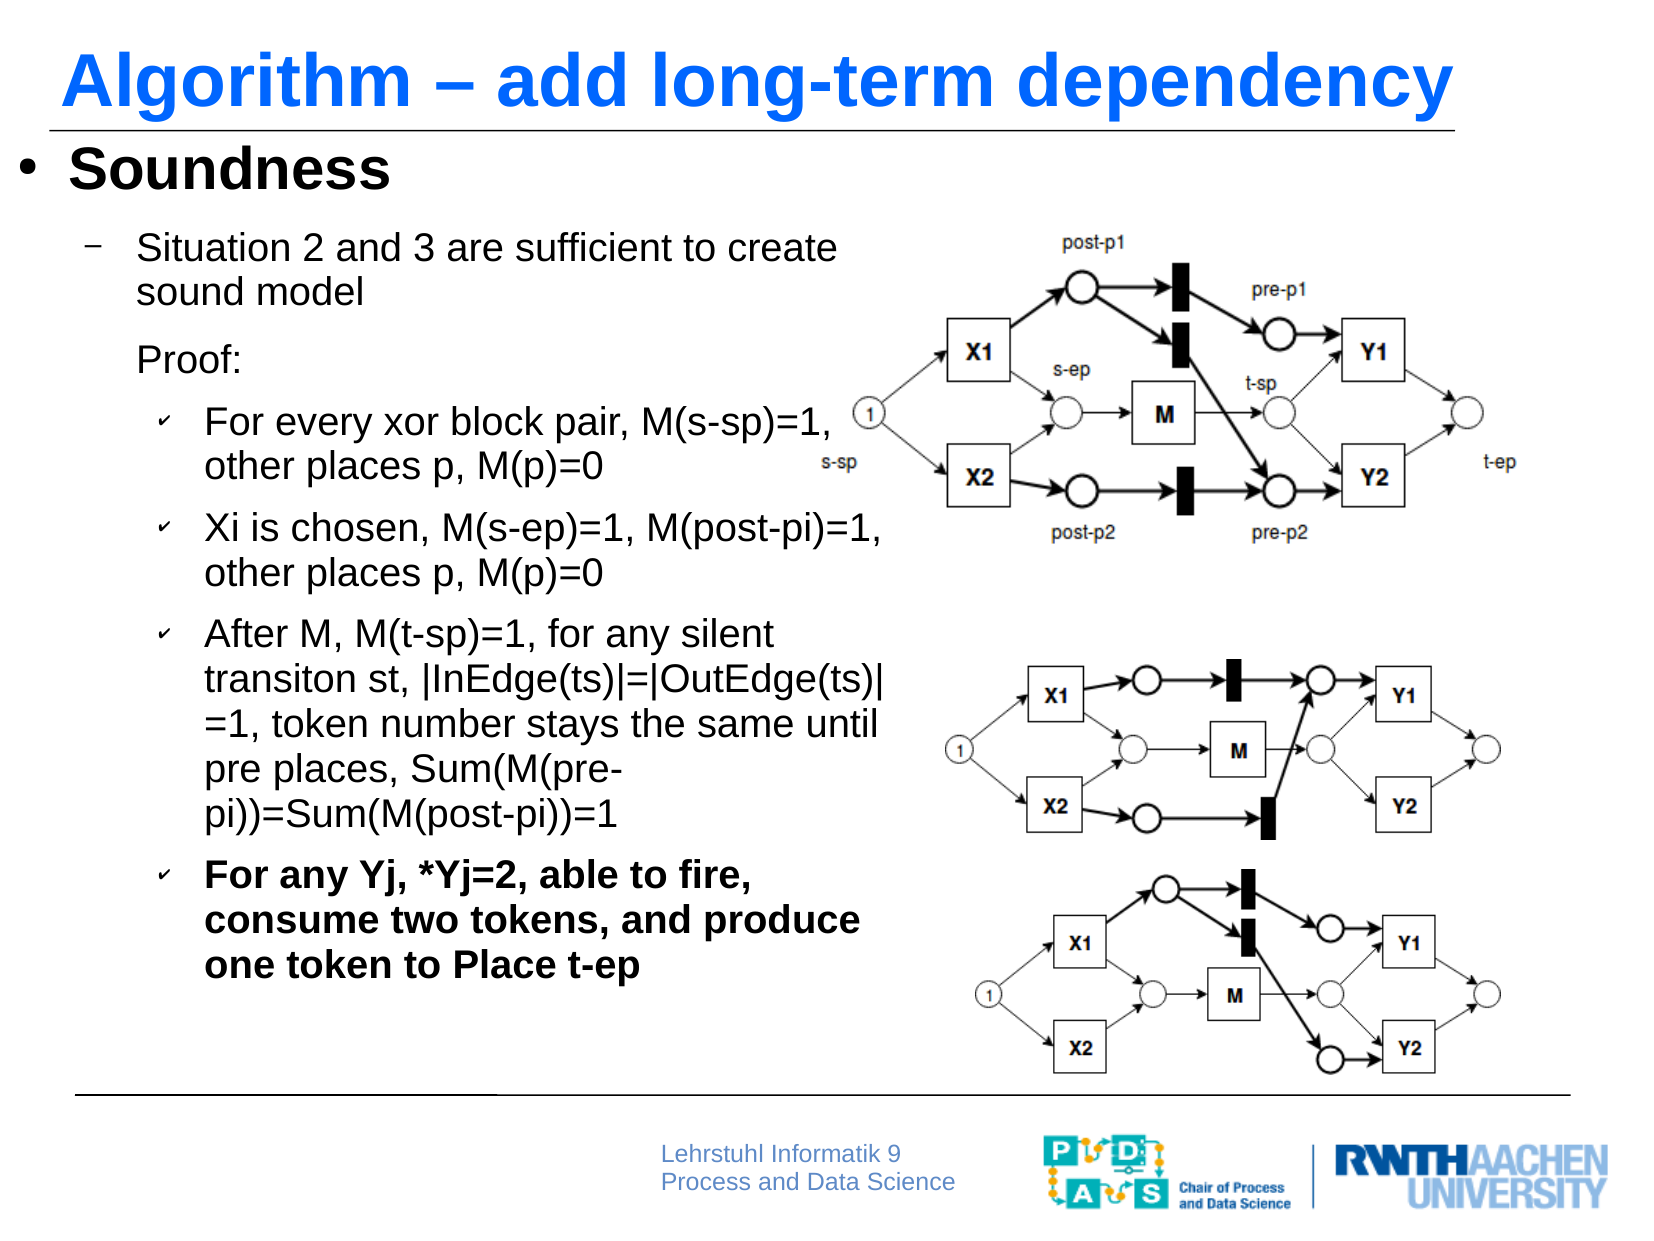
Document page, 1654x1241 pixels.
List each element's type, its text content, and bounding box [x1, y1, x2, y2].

picture [901, 224, 1531, 547]
picture [975, 869, 1501, 1075]
list Soundness Situation 2 and 3 are sufficient to create sound model Proof: For every xor block pair, M(s-sp)=1, other places p, M(p)=0 Xi is chosen, M(s-ep)=1, M(post-pi)=1, other places p, M(p)=0 After M, M(t-sp)=1, for any silent transiton st, |InEdge(ts)|=|OutEdge(ts)|=1, token number stays the same until pre places, Sum(M(pre-pi))=Sum(M(post-pi))=1 For any Yj, *Yj=2, able to fire, consume two tokens, and produce one token to Place t-ep [0, 135, 901, 991]
title Algorithm – add long-term dependency [60, 30, 1549, 131]
picture [945, 659, 1501, 841]
picture [1005, 1090, 1647, 1241]
